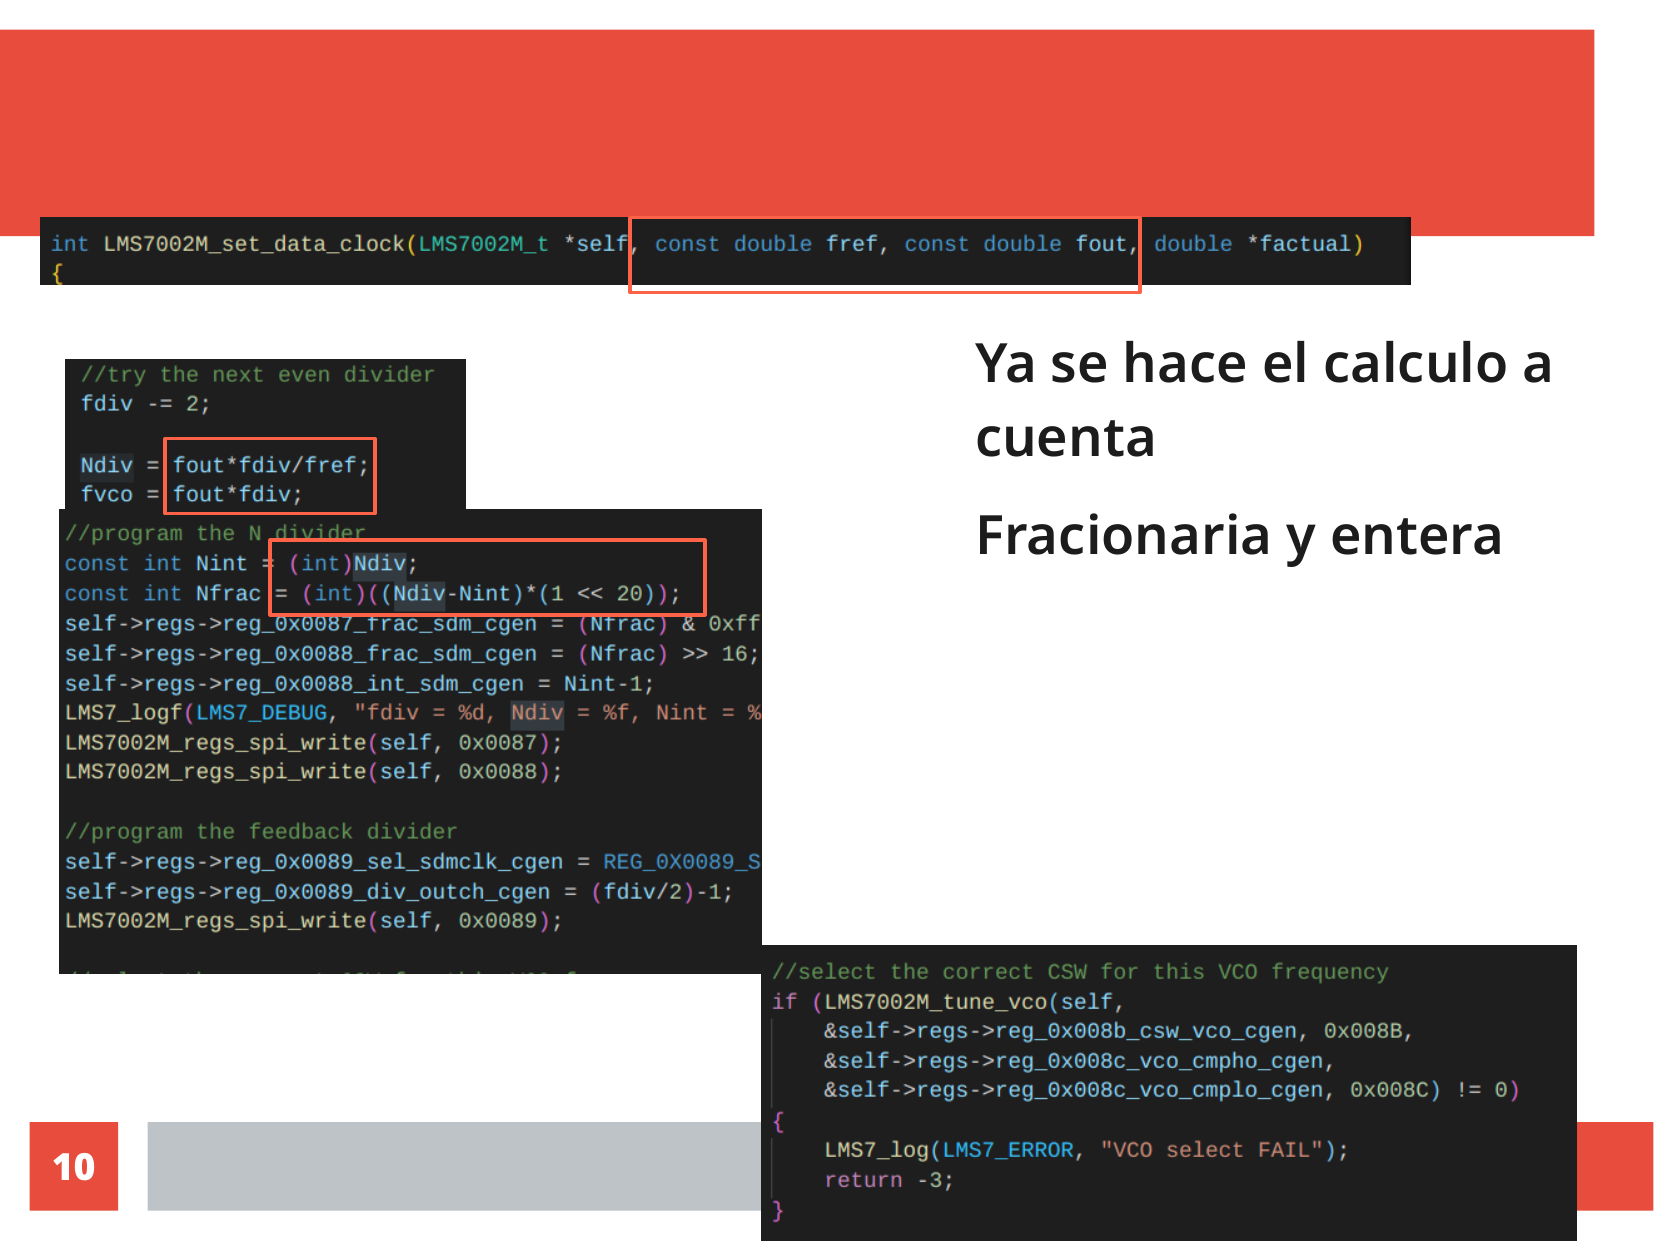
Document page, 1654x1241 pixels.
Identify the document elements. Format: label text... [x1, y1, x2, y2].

list Ya se hace el calculo a cuenta Fracionaria y entera [975, 324, 1565, 945]
text_box [270, 540, 706, 616]
picture [1141, 217, 1411, 286]
picture [40, 217, 630, 286]
text_box [165, 438, 376, 514]
text_box [630, 217, 1141, 293]
picture [59, 359, 1577, 1241]
